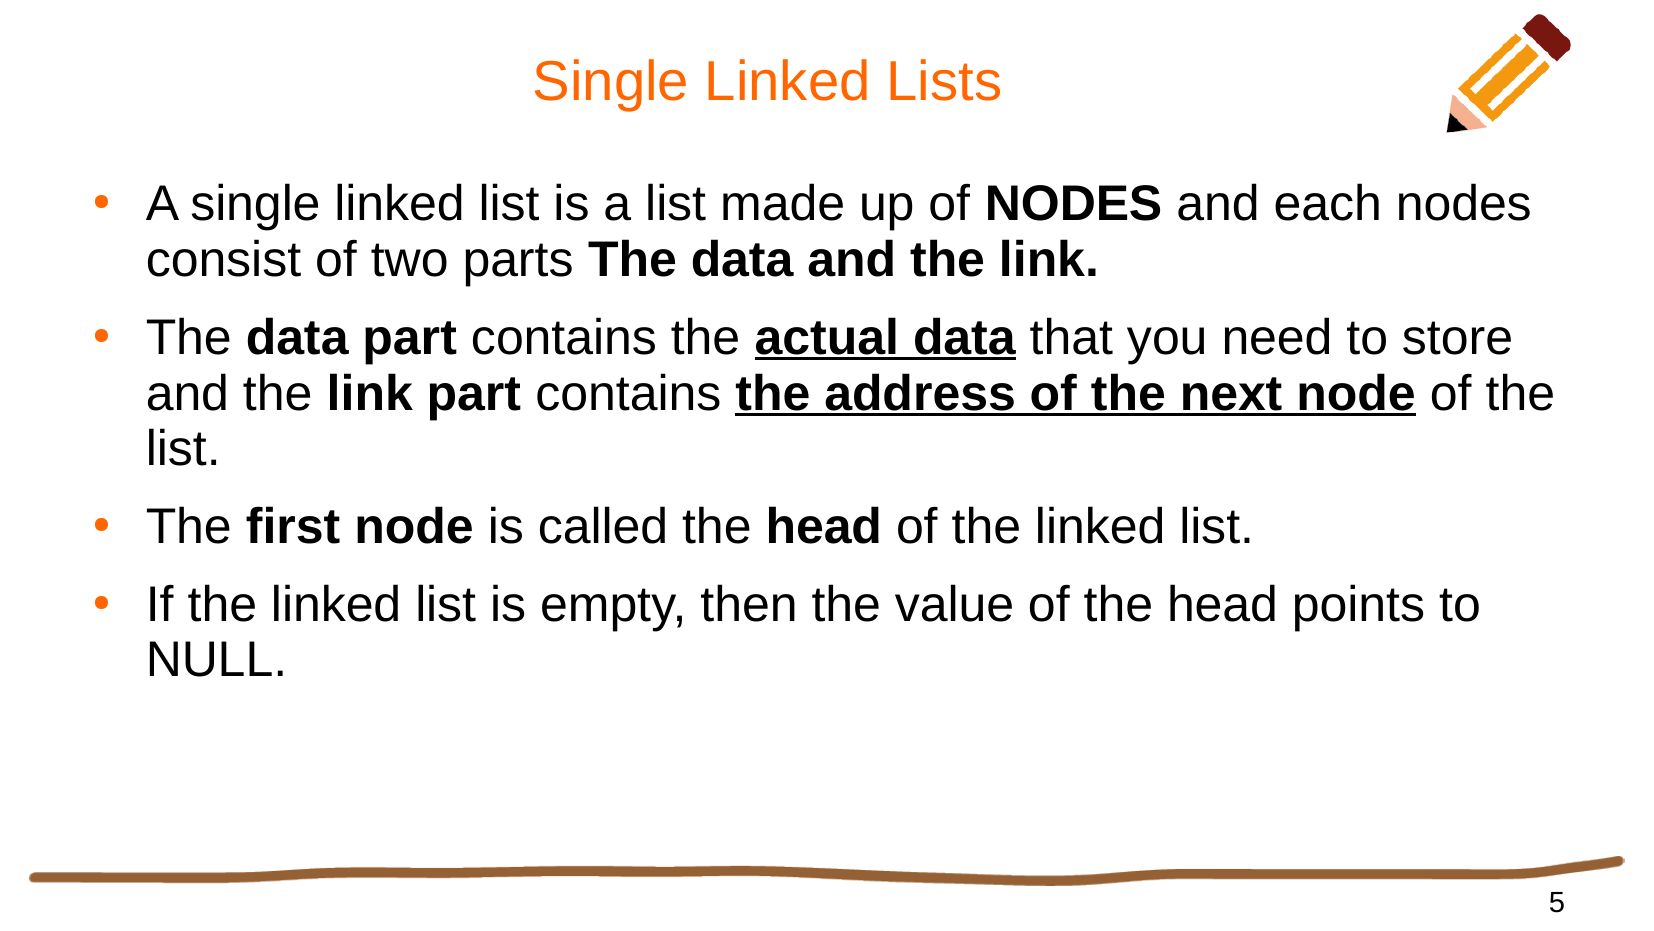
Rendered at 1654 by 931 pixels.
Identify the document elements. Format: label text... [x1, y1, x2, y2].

list A single linked list is a list made up of NODES and each nodes consist of two parts The data and the link. The data part contains the actual data that you need to store and the link part contains the address of the next node of the list. The first node is called the head of the linked list. If the linked list is empty, then the value of the head points to NULL. [75, 175, 1599, 826]
picture [29, 856, 1625, 886]
title Single Linked Lists [88, 29, 1447, 133]
picture [1446, 14, 1571, 133]
